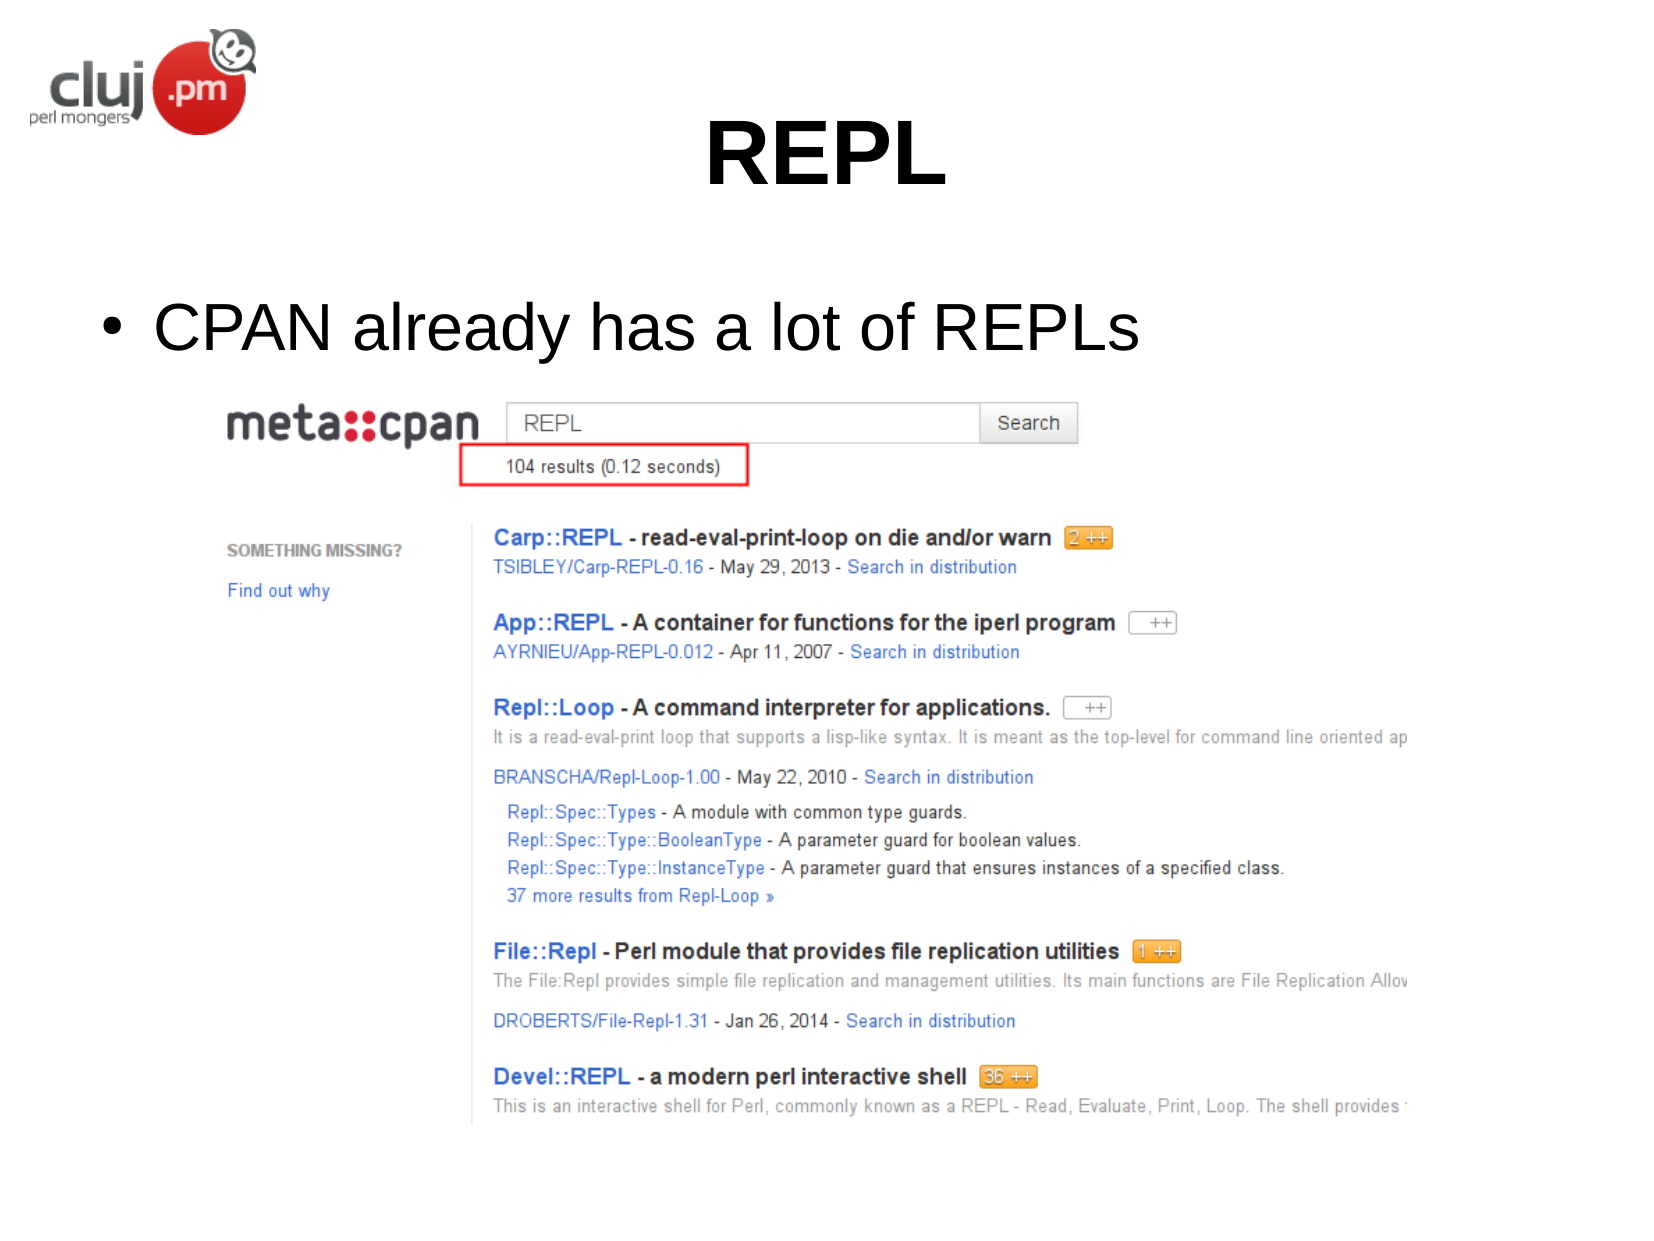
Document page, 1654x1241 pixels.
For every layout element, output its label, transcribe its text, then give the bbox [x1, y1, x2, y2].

picture [225, 391, 1407, 1126]
picture [30, 29, 256, 135]
list CPAN already has a lot of REPLs [82, 290, 1538, 391]
title REPL [82, 49, 1571, 257]
